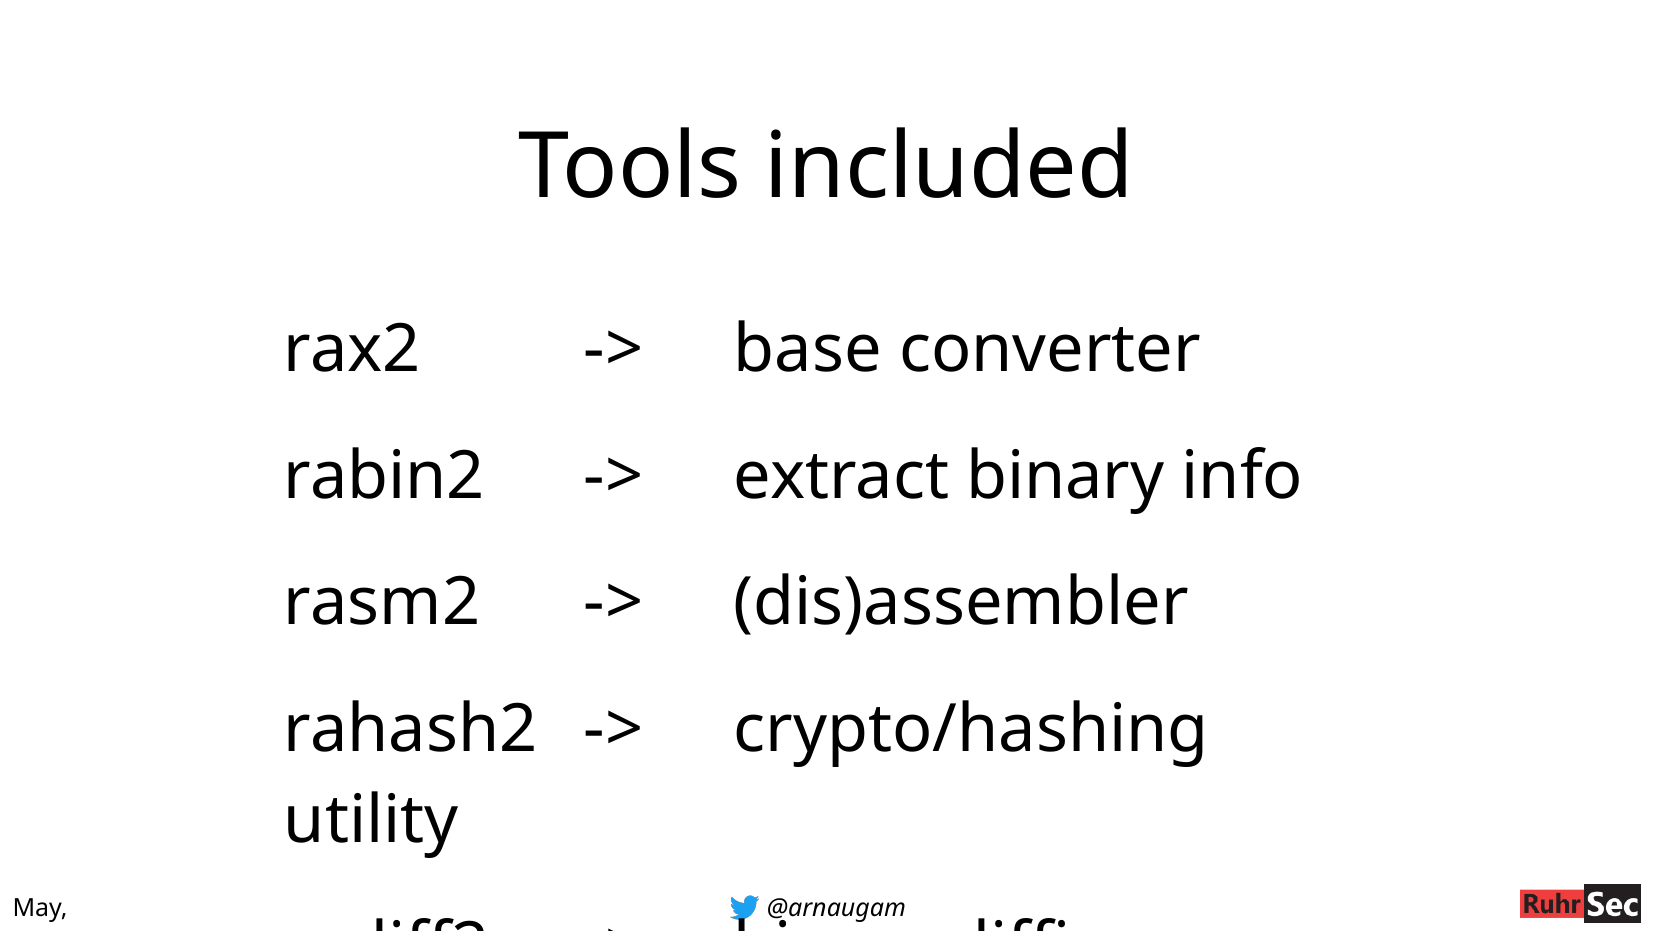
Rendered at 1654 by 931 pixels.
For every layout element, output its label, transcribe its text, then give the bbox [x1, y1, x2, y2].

title Tools included [82, 84, 1571, 240]
picture [1520, 884, 1641, 923]
picture [721, 884, 768, 931]
list rax2 -> base converter rabin2 -> extract binary info rasm2 -> (dis)assembler rahash2 -> crypto/hashing utility radiff2 -> binary diffing [283, 300, 1370, 856]
